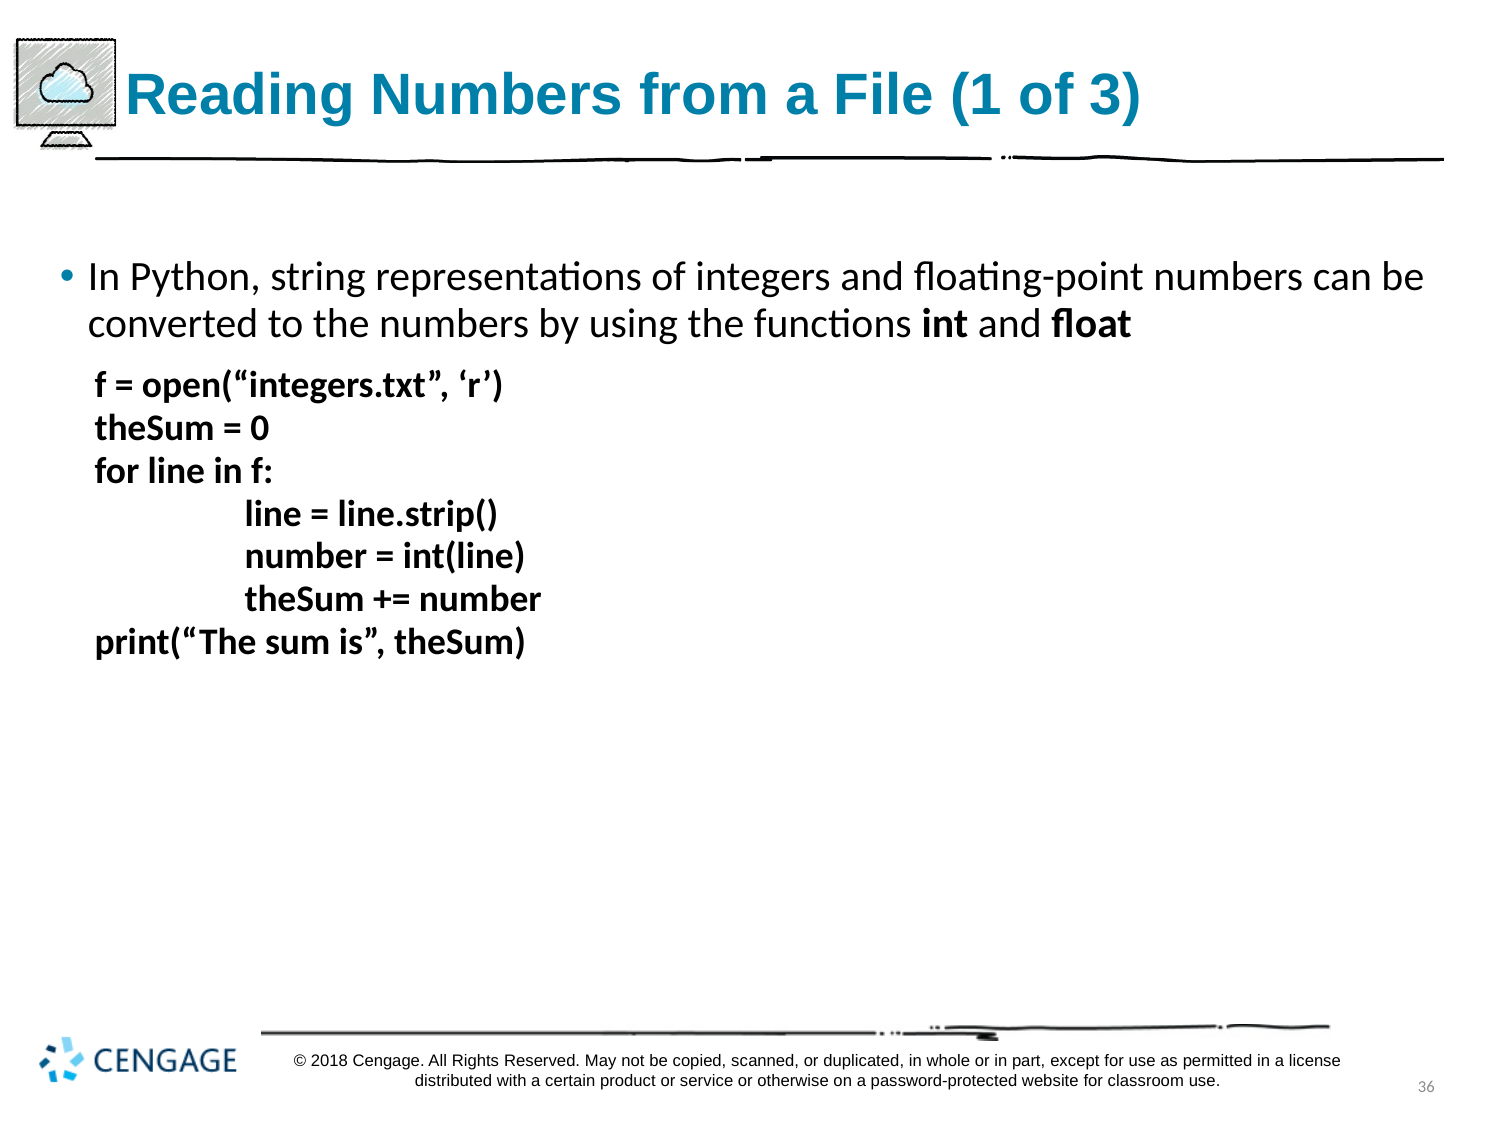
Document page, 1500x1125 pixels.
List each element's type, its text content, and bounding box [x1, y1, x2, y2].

list f = open(“integers.txt”, ‘r’) theSum = 0 for line in f: line = line.strip() number = int(line) theSum += number print(“The sum is”, theSum) [57, 363, 1438, 666]
list In Python, string representations of integers and floating-point numbers can be converted to the numbers by using the functions int and float [59, 252, 1441, 349]
footer © 2018 Cengage. All Rights Reserved. May not be copied, scanned, or duplicated, in whole or in part, except for use as permitted in a license distributed with a certain product or service or otherwise on a password-protected website for classroom use. [262, 1049, 1375, 1090]
picture [154, 155, 1444, 163]
picture [261, 1024, 1331, 1041]
picture [19, 1023, 249, 1095]
picture [13, 36, 117, 151]
title Reading Numbers from a File (1 of 3) [125, 55, 1442, 127]
